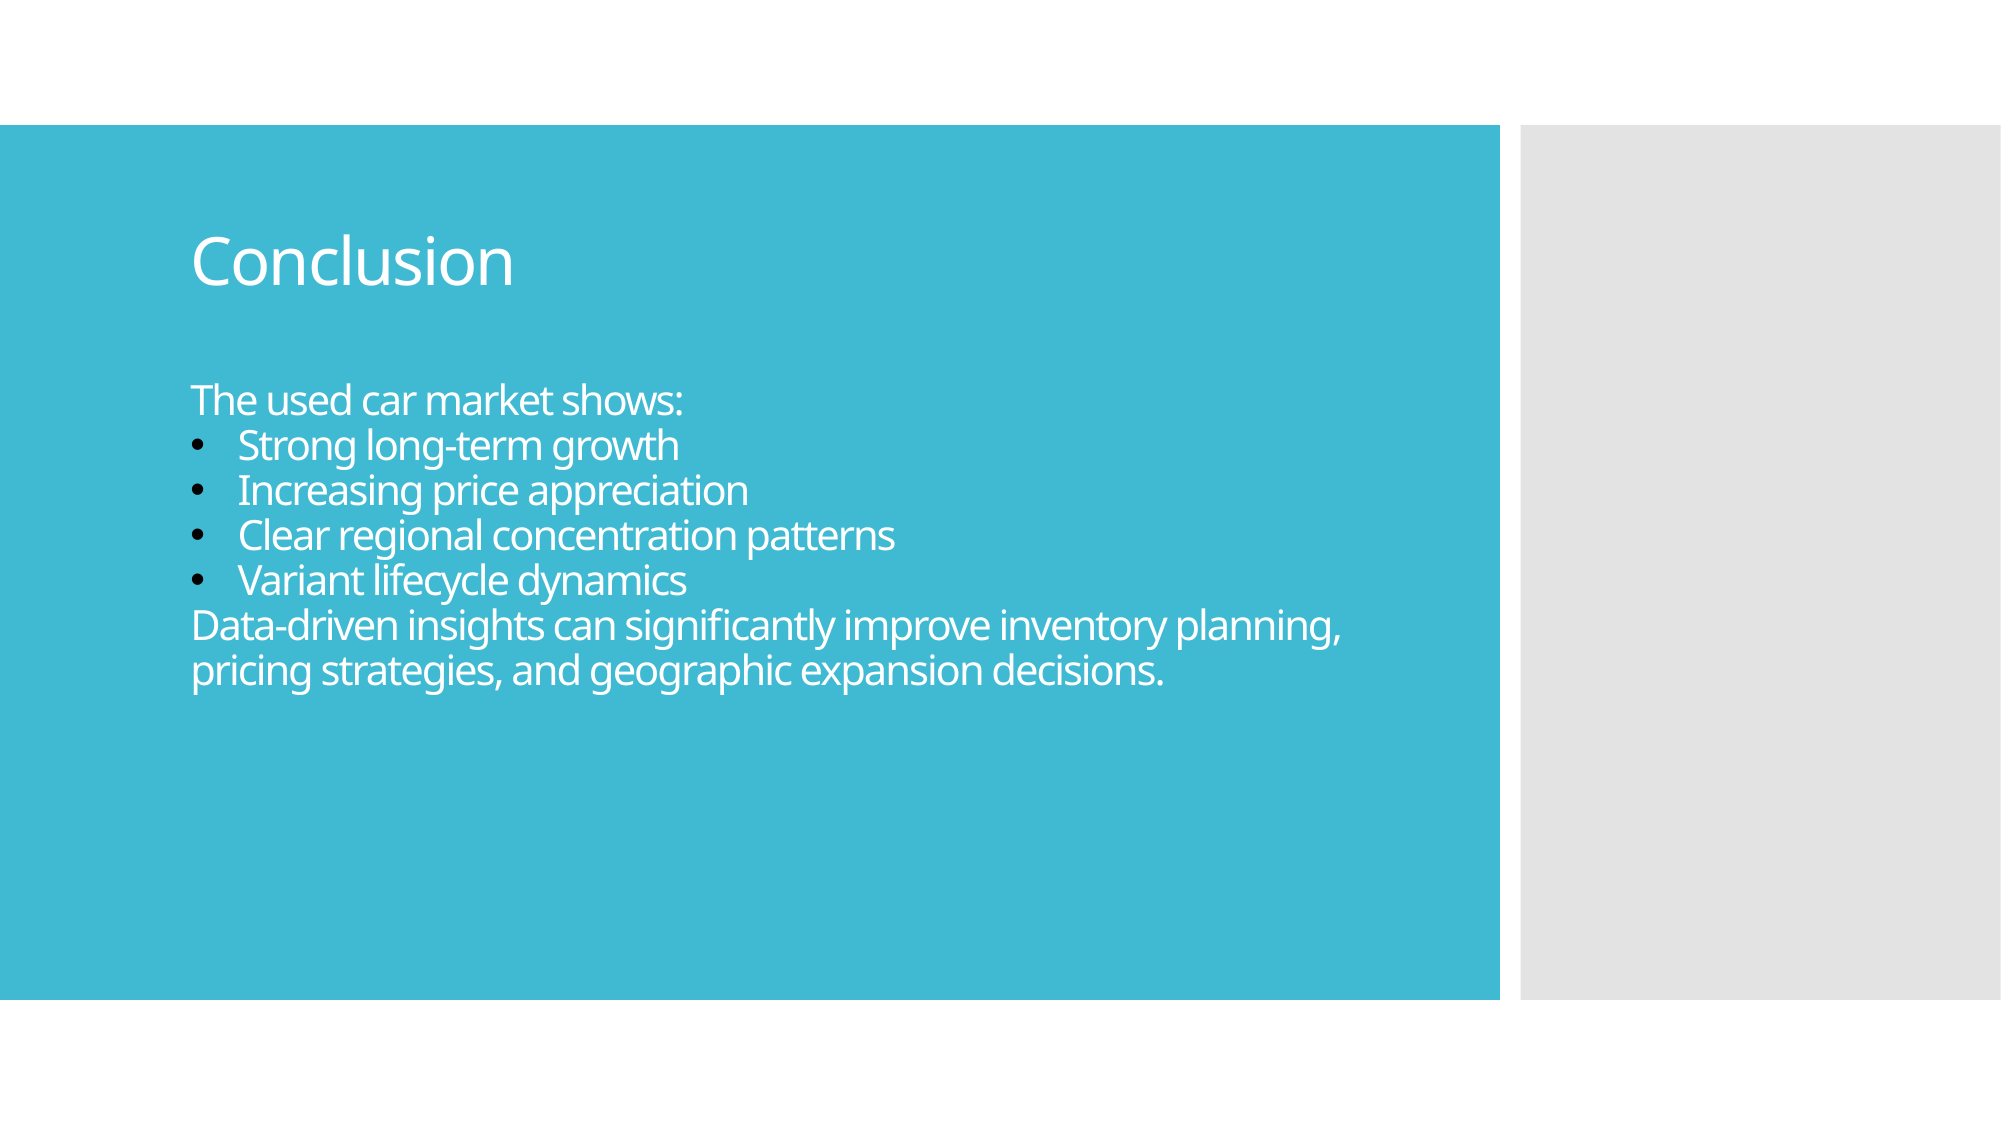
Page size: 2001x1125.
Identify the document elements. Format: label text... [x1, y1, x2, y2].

title Conclusion The used car market shows: Strong long-term growth Increasing price appreciation Clear regional concentration patterns Variant lifecycle dynamics Data-driven insights can significantly improve inventory planning, pricing strategies, and geographic expansion decisions. [175, 213, 1376, 747]
